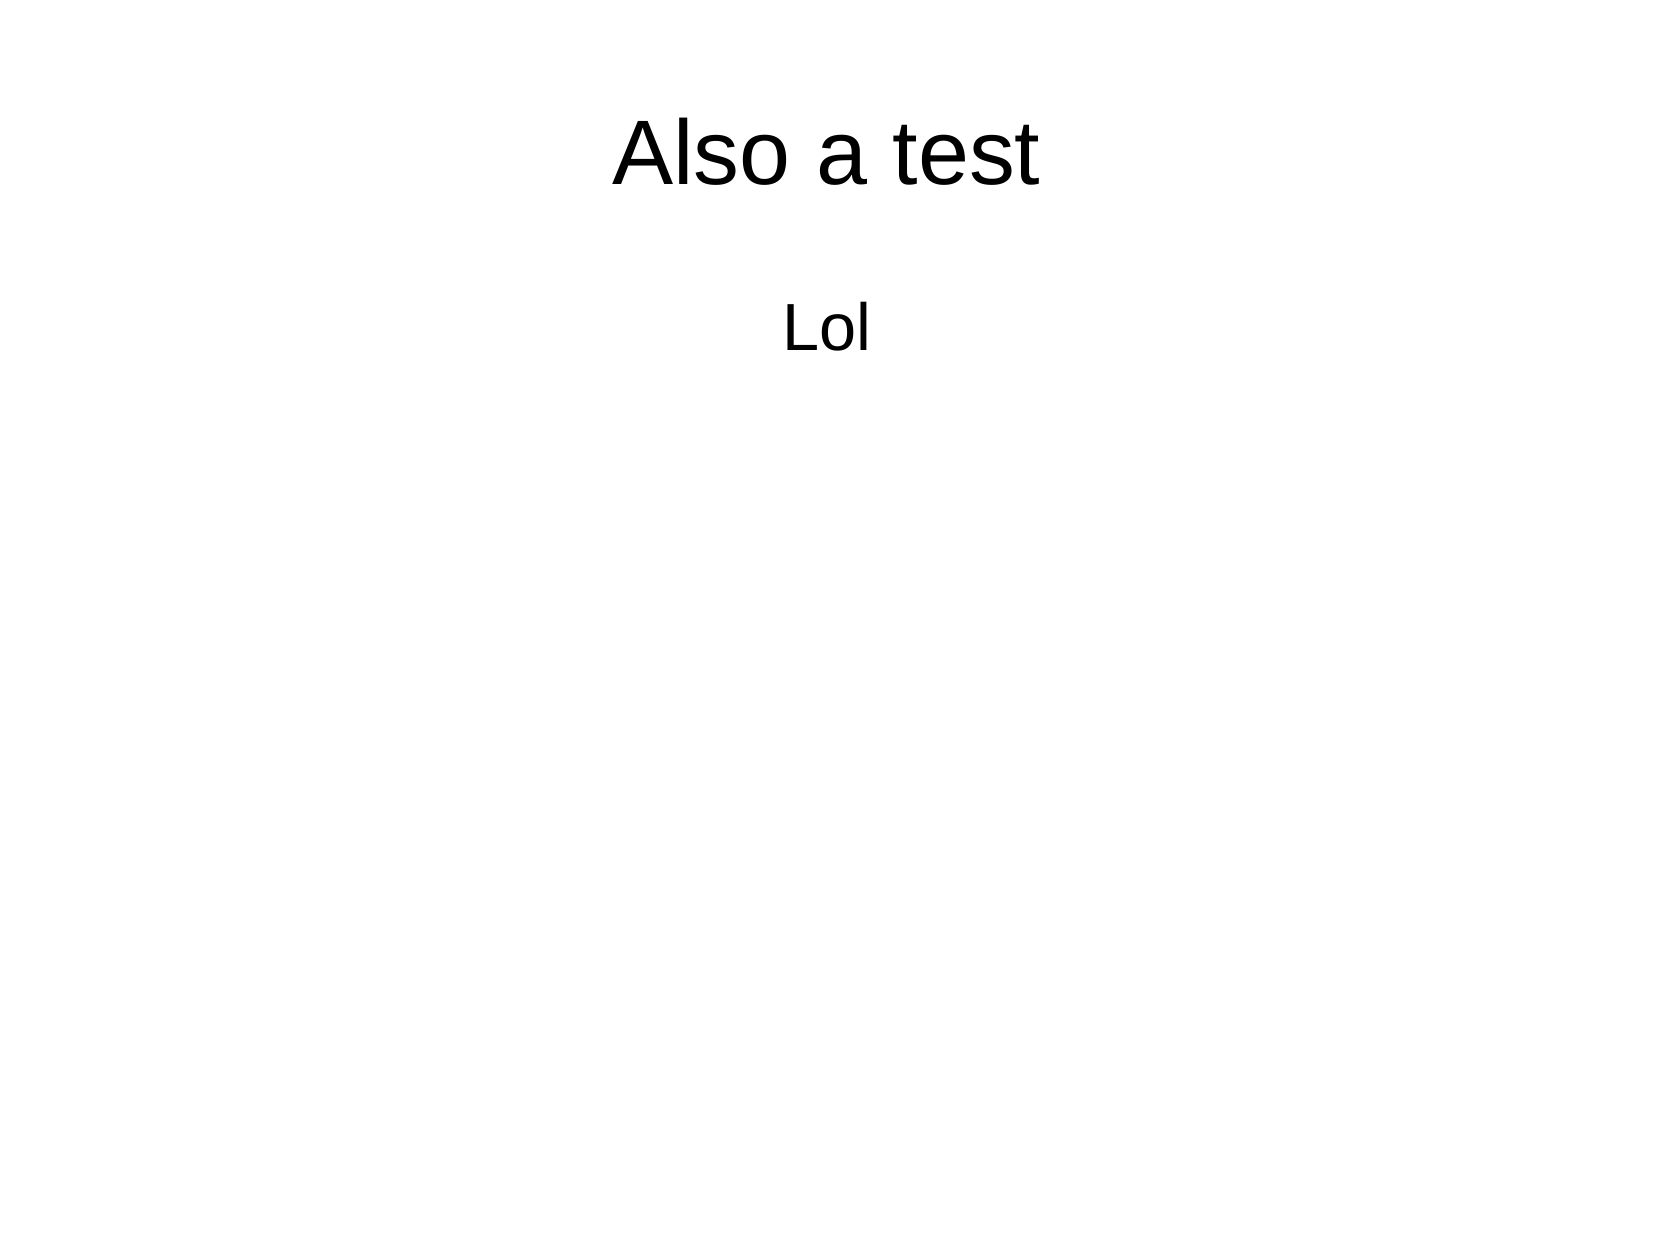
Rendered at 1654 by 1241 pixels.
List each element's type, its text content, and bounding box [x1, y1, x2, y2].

list Lol [82, 290, 1571, 1010]
title Also a test [82, 49, 1571, 257]
